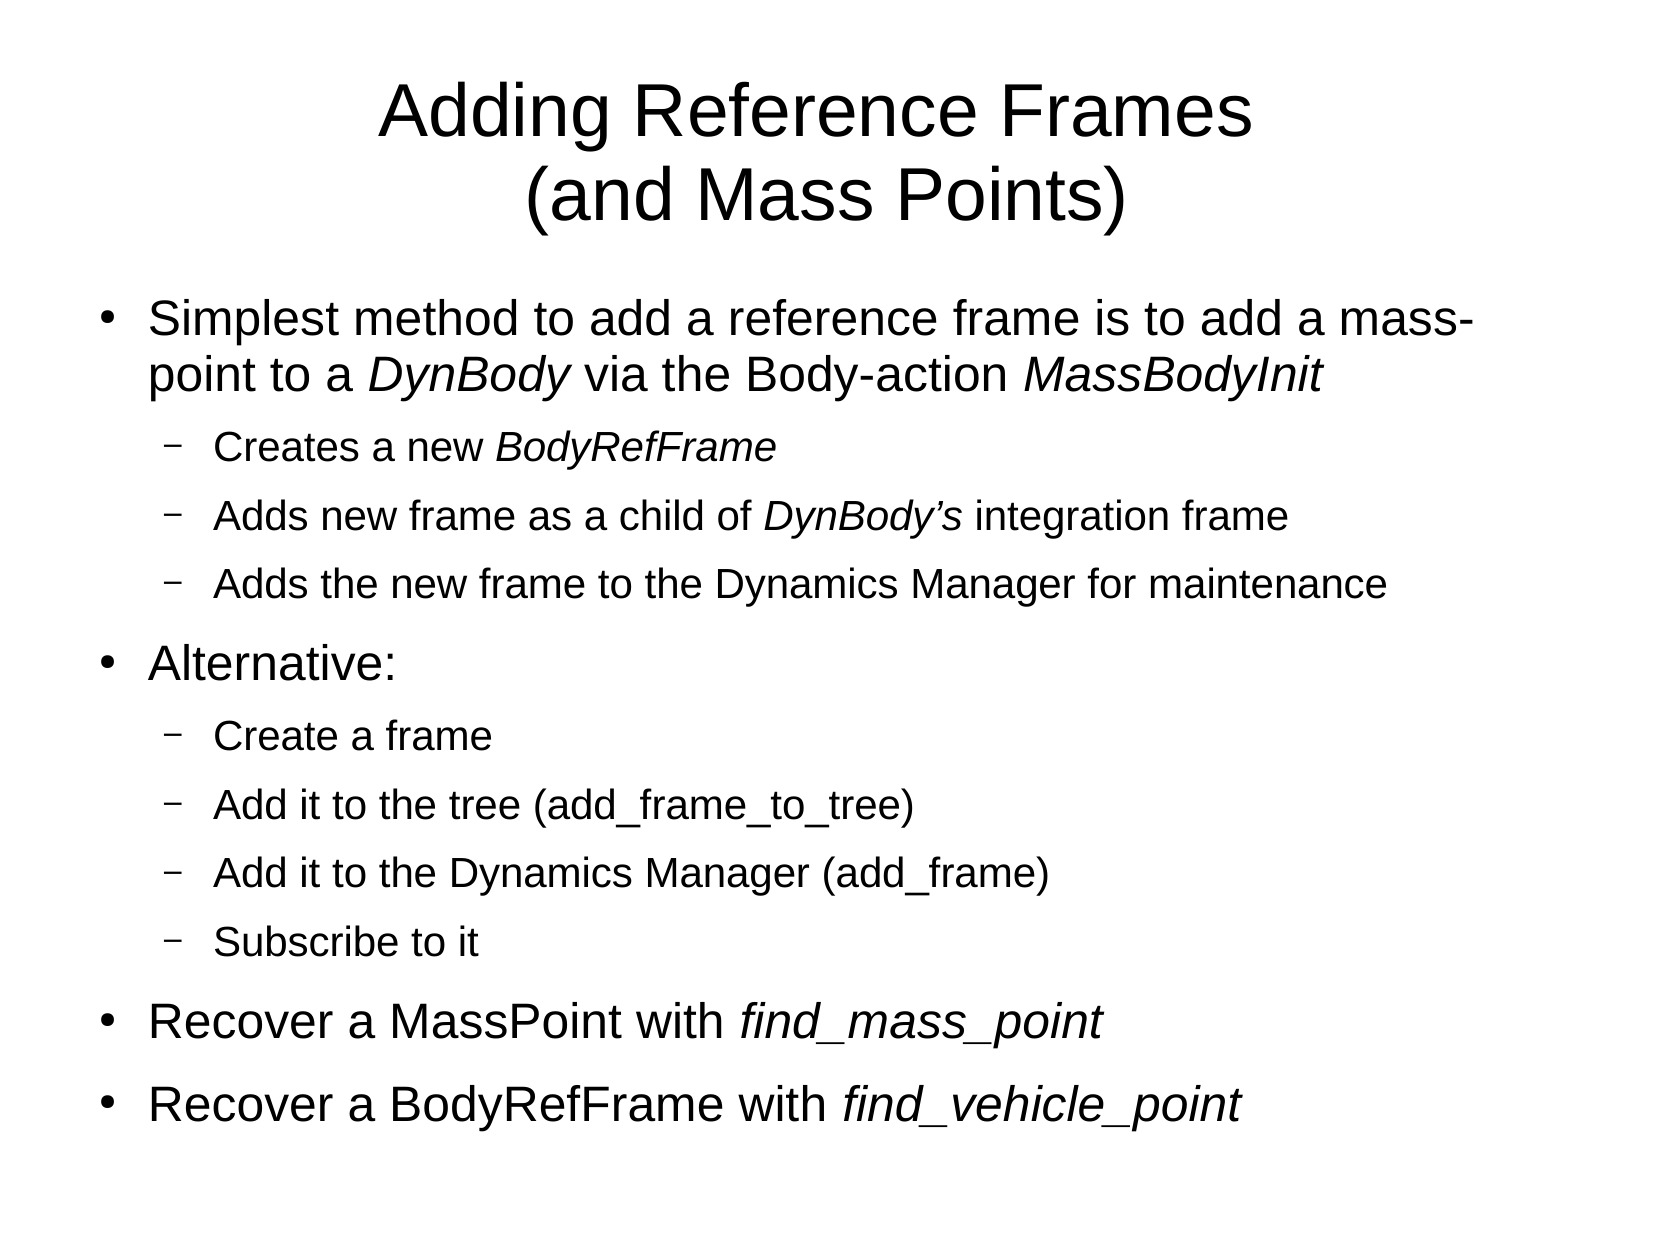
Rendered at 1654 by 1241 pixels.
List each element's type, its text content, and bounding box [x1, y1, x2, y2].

list Simplest method to add a reference frame is to add a mass-point to a DynBody via the Body-action MassBodyInit Creates a new BodyRefFrame Adds new frame as a child of DynBody’s integration frame Adds the new frame to the Dynamics Manager for maintenance Alternative: Create a frame Add it to the tree (add_frame_to_tree) Add it to the Dynamics Manager (add_frame) Subscribe to it Recover a MassPoint with find_mass_point Recover a BodyRefFrame with find_vehicle_point [82, 290, 1571, 1141]
title Adding Reference Frames (and Mass Points) [82, 49, 1571, 257]
